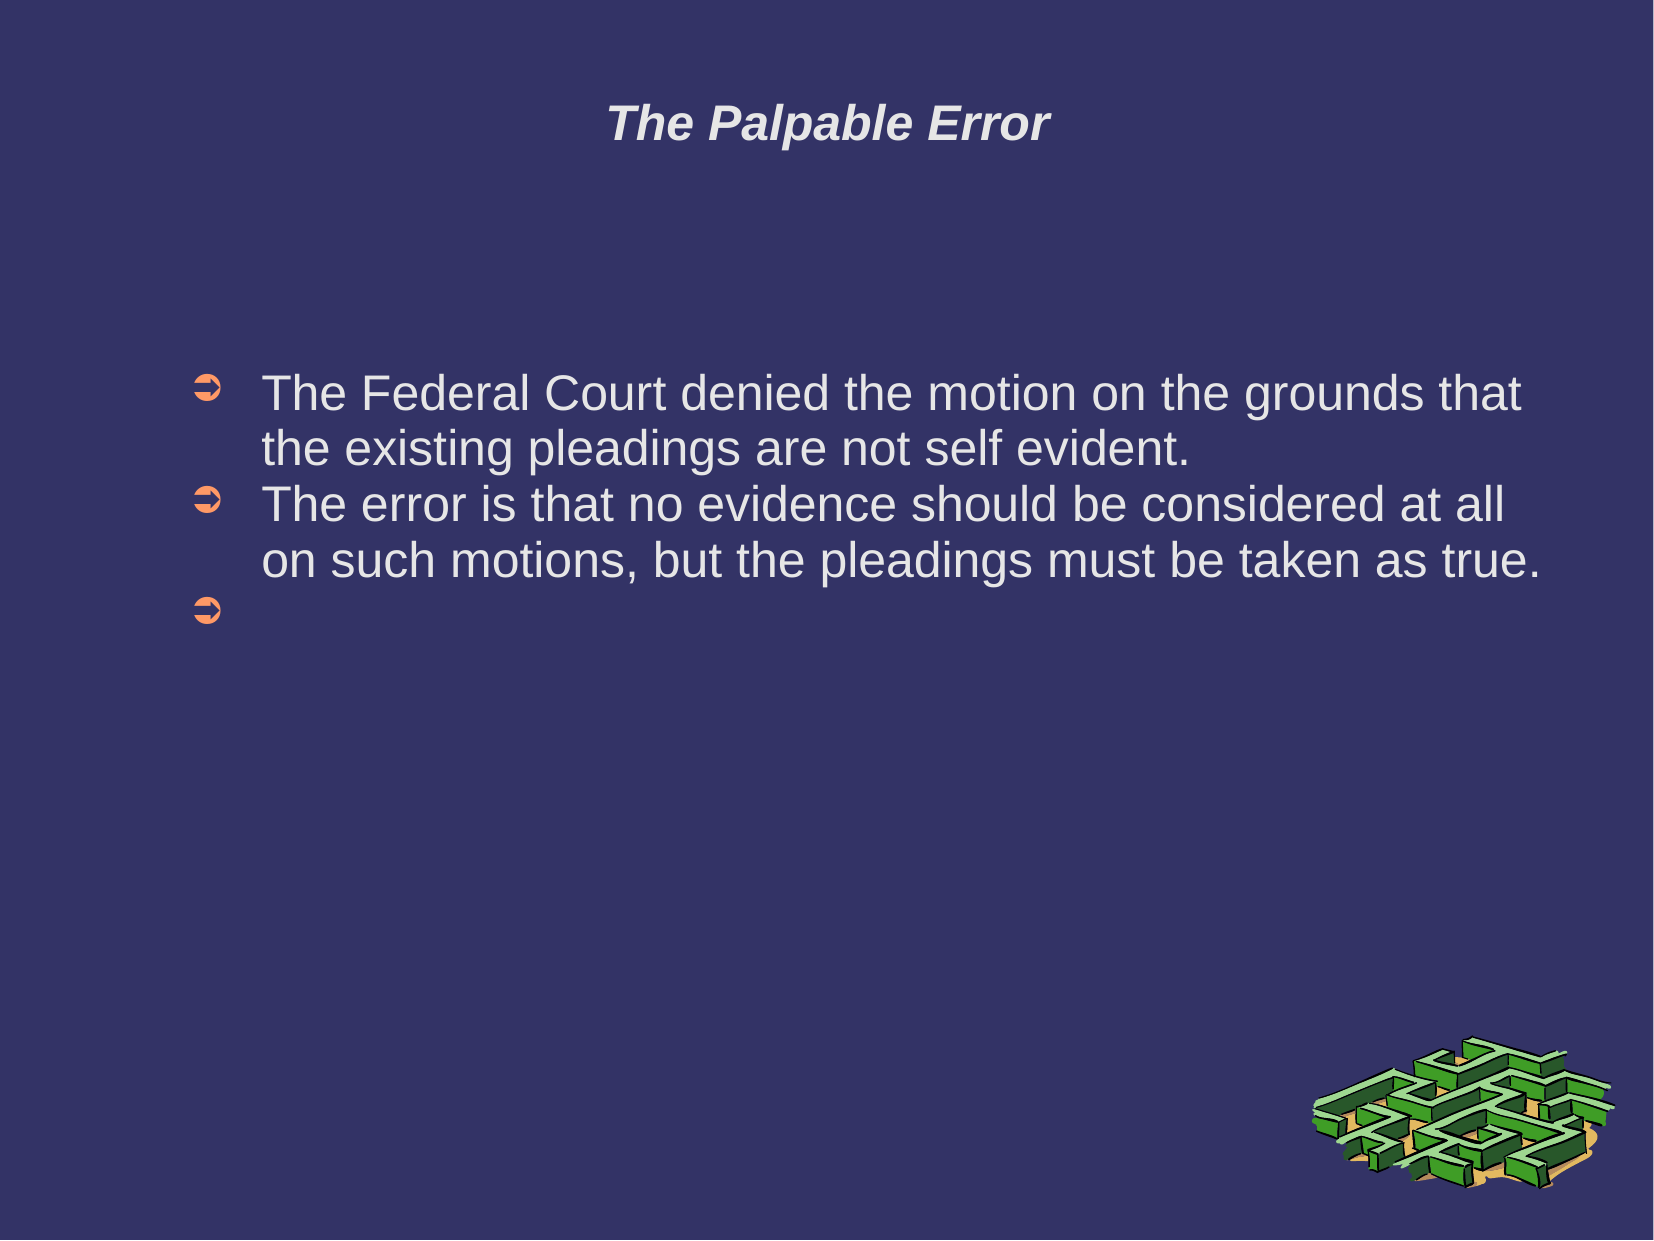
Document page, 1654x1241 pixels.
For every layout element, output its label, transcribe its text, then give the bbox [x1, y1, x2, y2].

list The Federal Court denied the motion on the grounds that the existing pleadings are not self evident. The error is that no evidence should be considered at all on such motions, but the pleadings must be taken as true. [178, 364, 1570, 1147]
title The Palpable Error [121, 19, 1534, 227]
